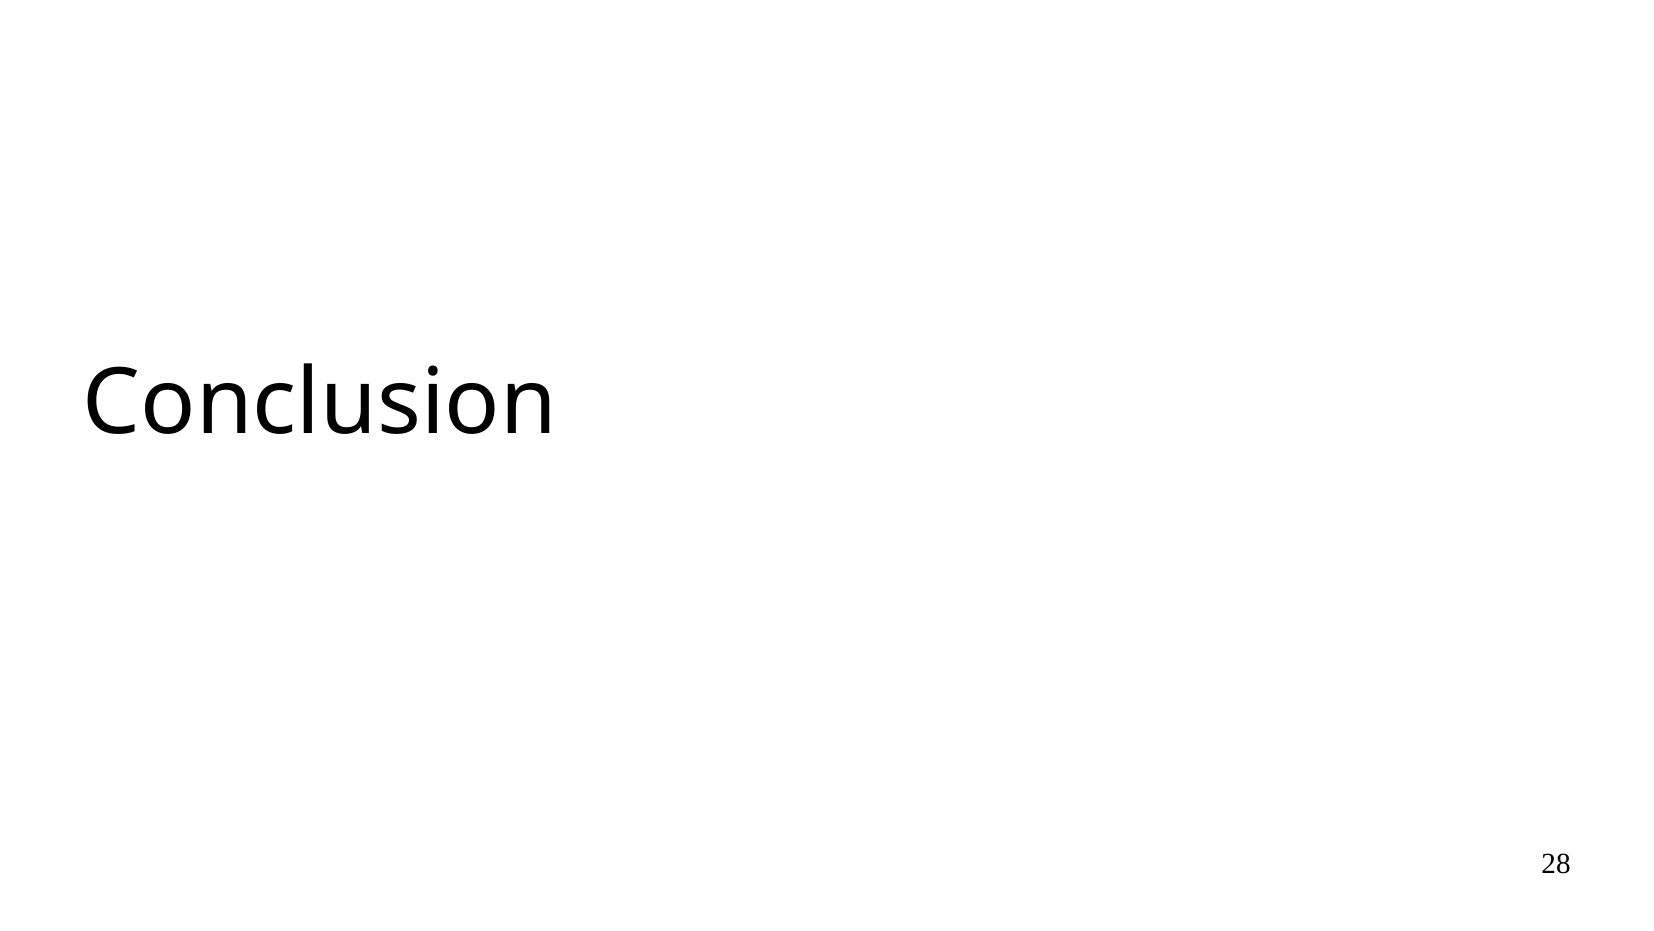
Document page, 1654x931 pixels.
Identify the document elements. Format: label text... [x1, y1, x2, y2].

title Conclusion [82, 320, 1571, 476]
